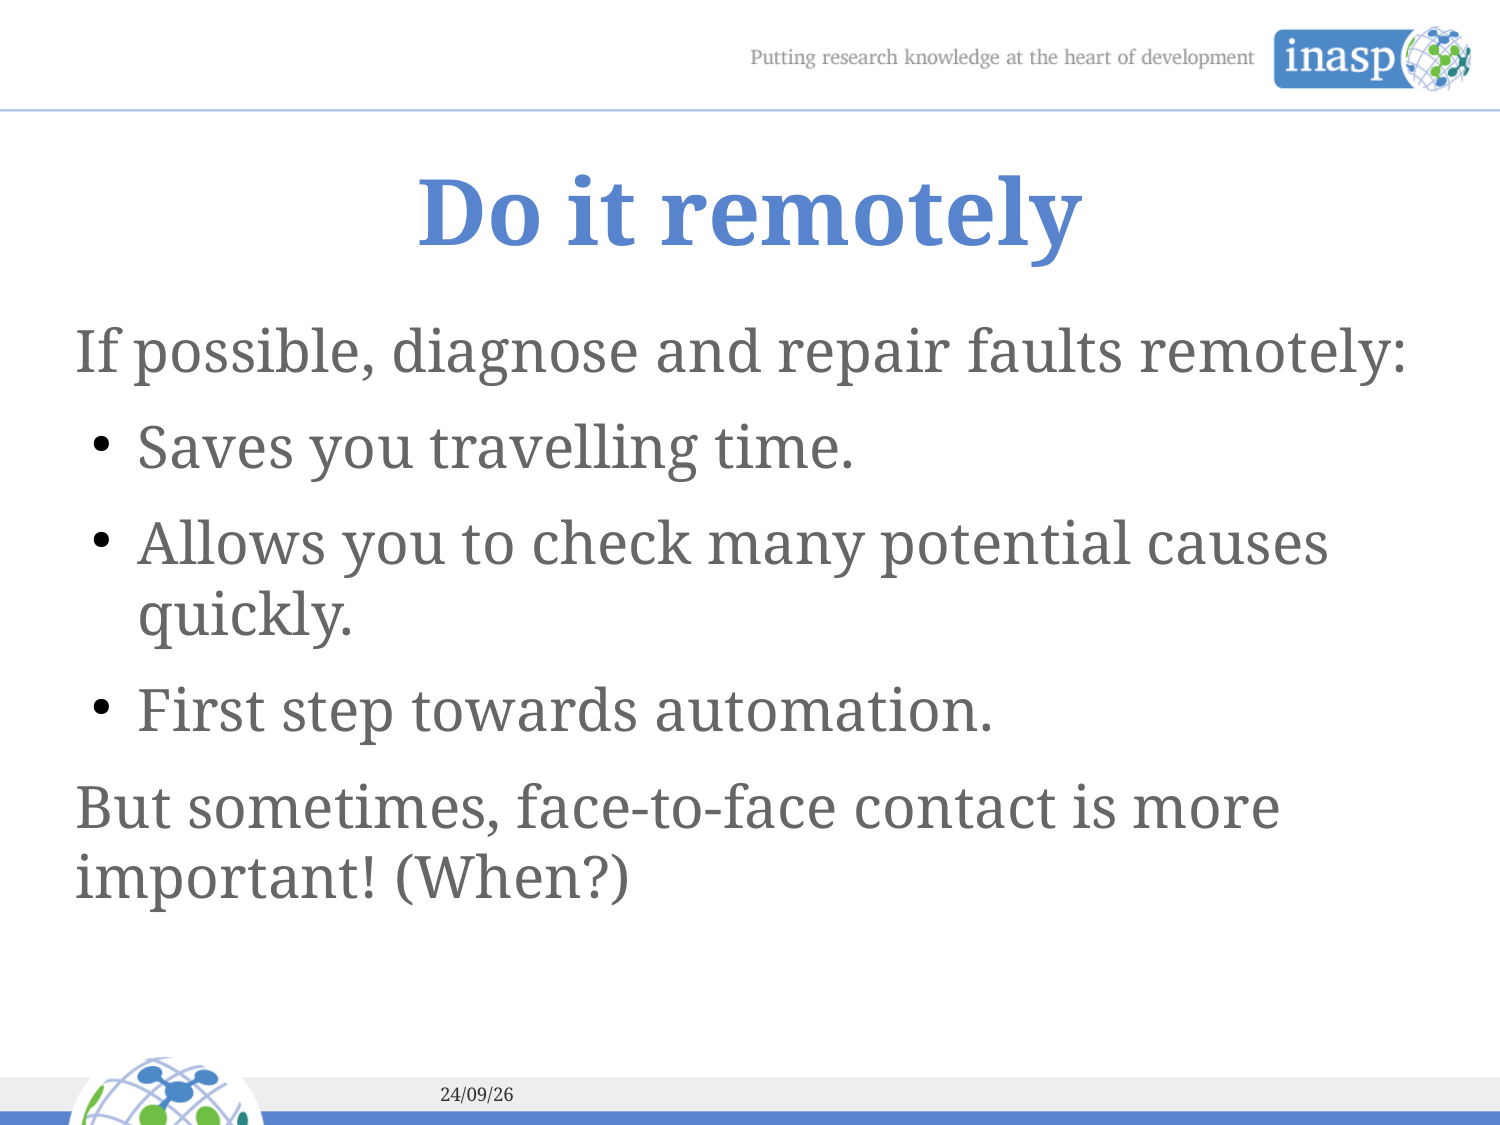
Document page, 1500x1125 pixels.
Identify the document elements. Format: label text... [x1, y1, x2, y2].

title Do it remotely [75, 129, 1426, 313]
picture [0, 0, 1500, 1125]
list If possible, diagnose and repair faults remotely: Saves you travelling time. Allows you to check many potential causes quickly. First step towards automation. But sometimes, face-to-face contact is more important! (When?) [75, 313, 1426, 967]
